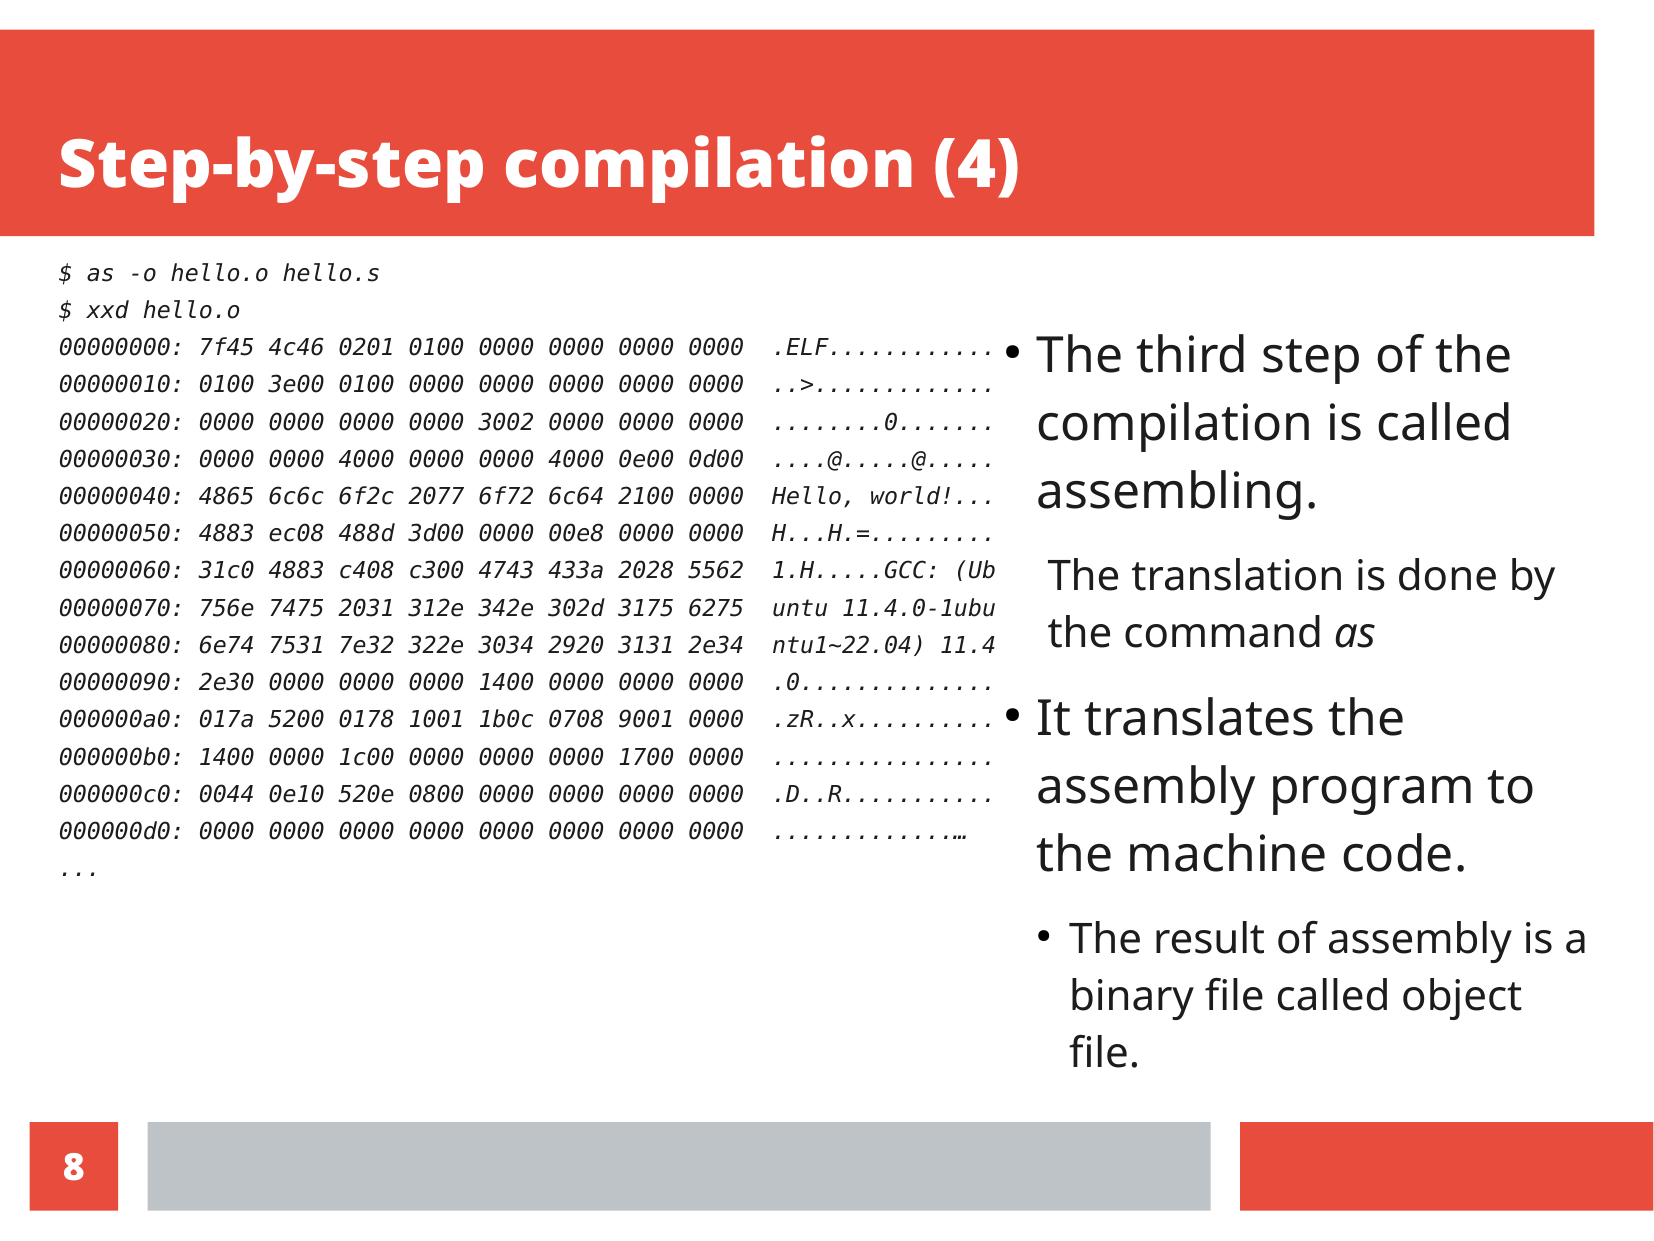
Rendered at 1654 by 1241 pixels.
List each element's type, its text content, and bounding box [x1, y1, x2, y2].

list The third step of the compilation is called assembling. The translation is done by the command as It translates the assembly program to the machine code. The result of assembly is a binary file called object file. [1003, 318, 1595, 1087]
title Step-by-step compilation (4) [59, 59, 1595, 207]
list $ as -o hello.o hello.s $ xxd hello.o 00000000: 7f45 4c46 0201 0100 0000 0000 0000 0000 .ELF............ 00000010: 0100 3e00 0100 0000 0000 0000 0000 0000 ..>............. 00000020: 0000 0000 0000 0000 3002 0000 0000 0000 ........0....... 00000030: 0000 0000 4000 0000 0000 4000 0e00 0d00 ....@.....@..... 00000040: 4865 6c6c 6f2c 2077 6f72 6c64 2100 0000 Hello, world!... 00000050: 4883 ec08 488d 3d00 0000 00e8 0000 0000 H...H.=......... 00000060: 31c0 4883 c408 c300 4743 433a 2028 5562 1.H.....GCC: (Ub 00000070: 756e 7475 2031 312e 342e 302d 3175 6275 untu 11.4.0-1ubu 00000080: 6e74 7531 7e32 322e 3034 2920 3131 2e34 ntu1~22.04) 11.4 00000090: 2e30 0000 0000 0000 1400 0000 0000 0000 .0.............. 000000a0: 017a 5200 0178 1001 1b0c 0708 9001 0000 .zR..x.......... 000000b0: 1400 0000 1c00 0000 0000 0000 1700 0000 ................ 000000c0: 0044 0e10 520e 0800 0000 0000 0000 0000 .D..R........... 000000d0: 0000 0000 0000 0000 0000 0000 0000 0000 .............… ... [59, 259, 1016, 1111]
